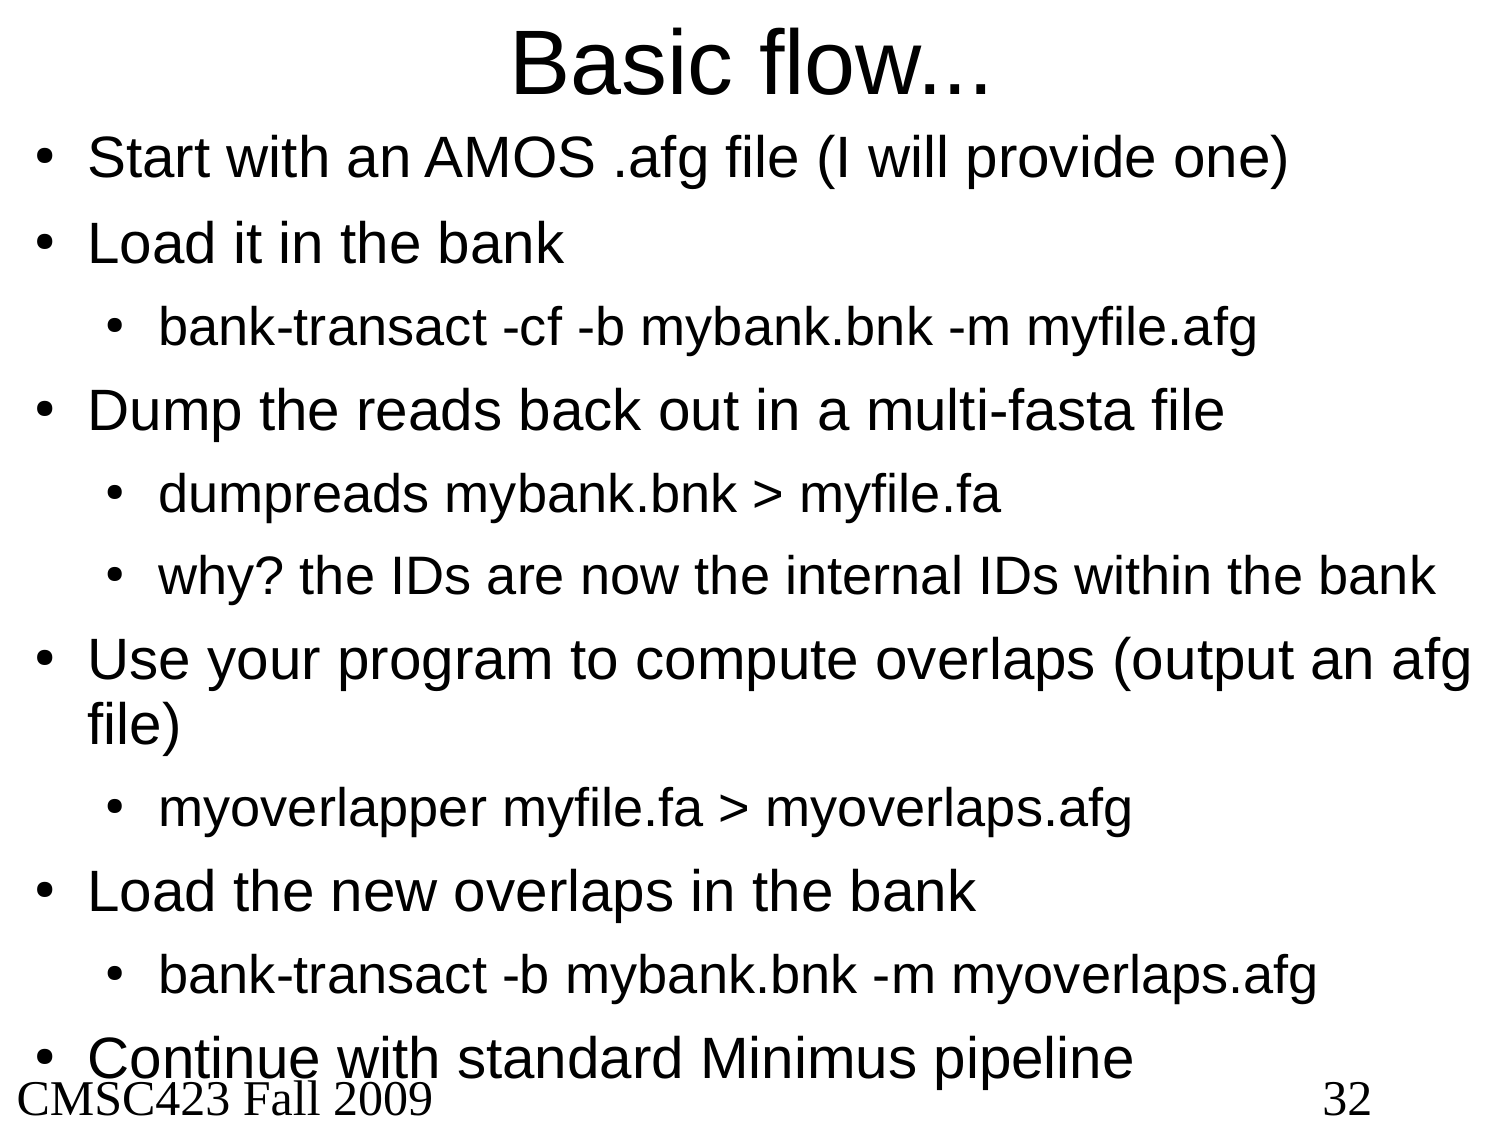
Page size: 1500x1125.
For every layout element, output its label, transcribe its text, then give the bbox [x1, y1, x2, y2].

title Basic flow... [19, 9, 1485, 116]
list Start with an AMOS .afg file (I will provide one) Load it in the bank bank-transact -cf -b mybank.bnk -m myfile.afg Dump the reads back out in a multi-fasta file dumpreads mybank.bnk > myfile.fa why? the IDs are now the internal IDs within the bank Use your program to compute overlaps (output an afg file) myoverlapper myfile.fa > myoverlaps.afg Load the new overlaps in the bank bank-transact -b mybank.bnk -m myoverlaps.afg Continue with standard Minimus pipeline [16, 124, 1485, 1090]
